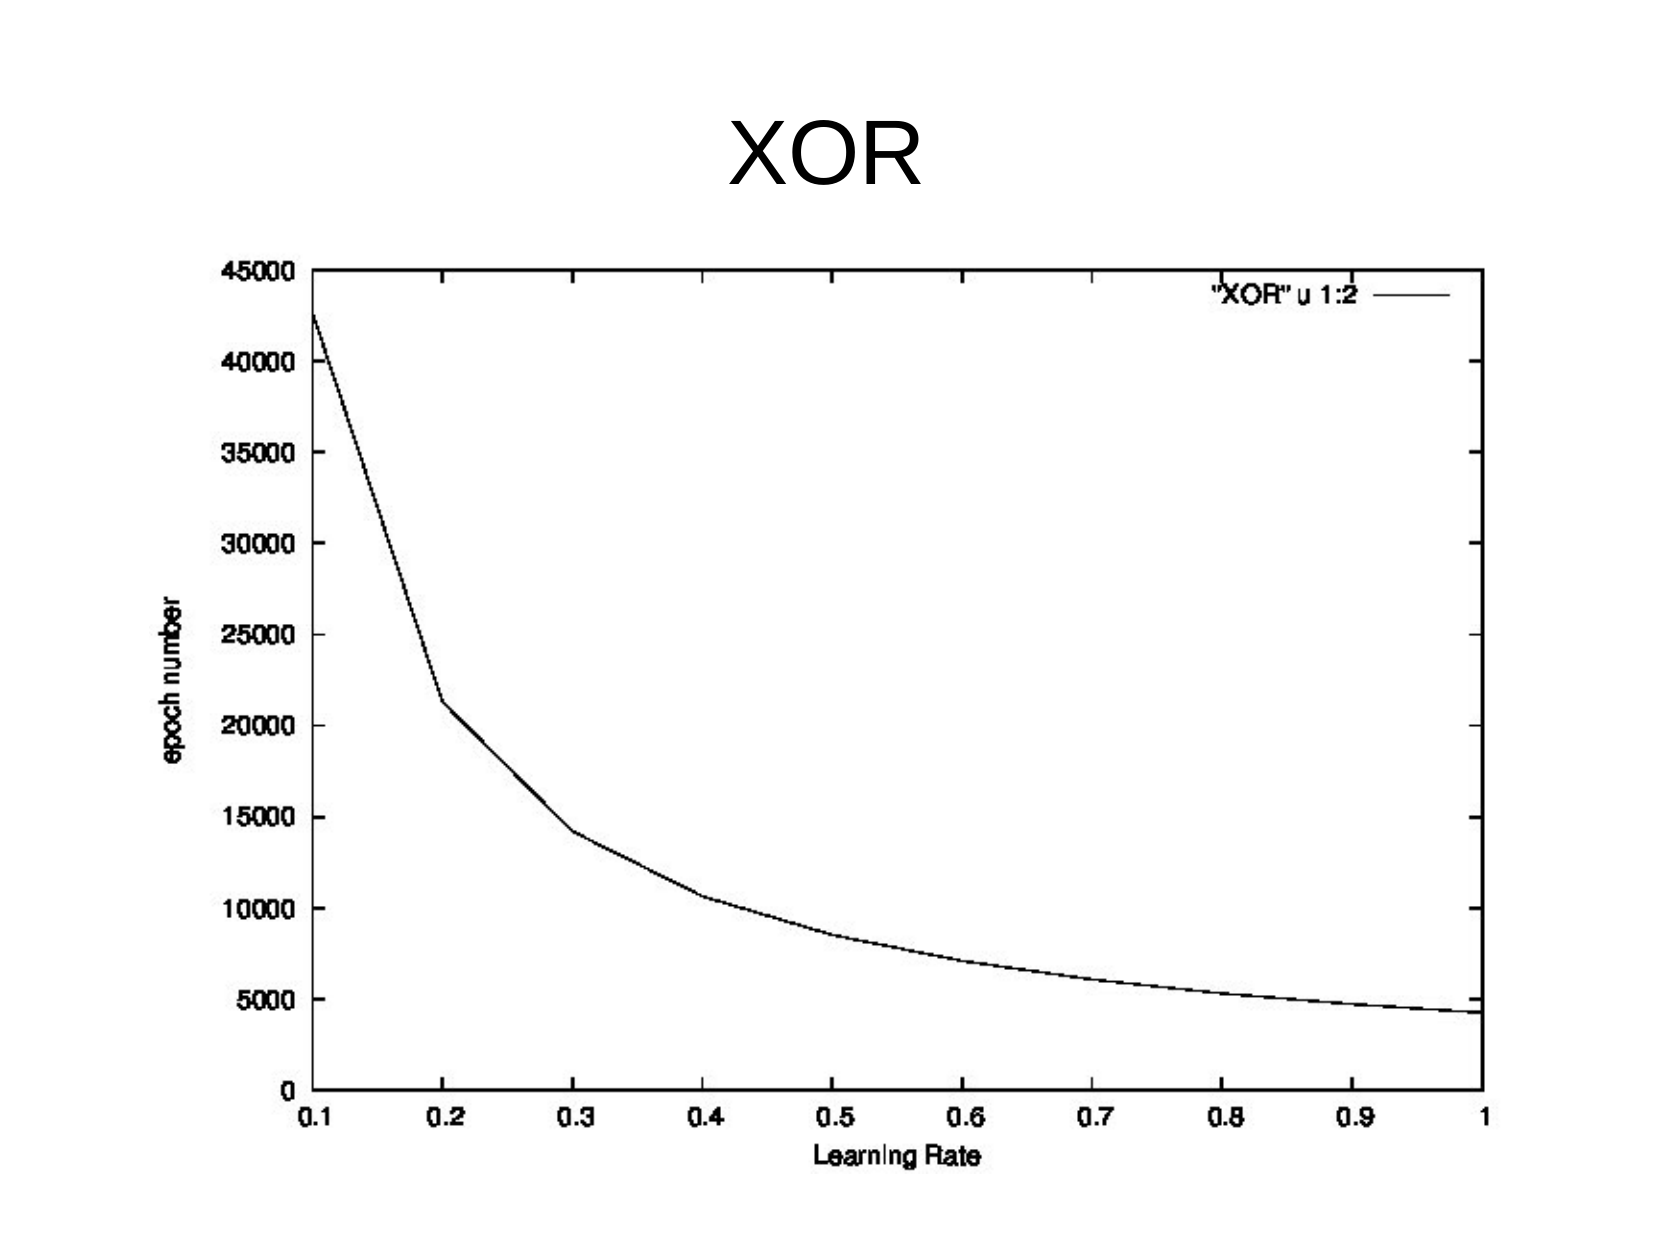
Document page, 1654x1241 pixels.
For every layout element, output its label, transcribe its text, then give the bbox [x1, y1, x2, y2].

title XOR [82, 49, 1571, 257]
picture [149, 239, 1531, 1174]
